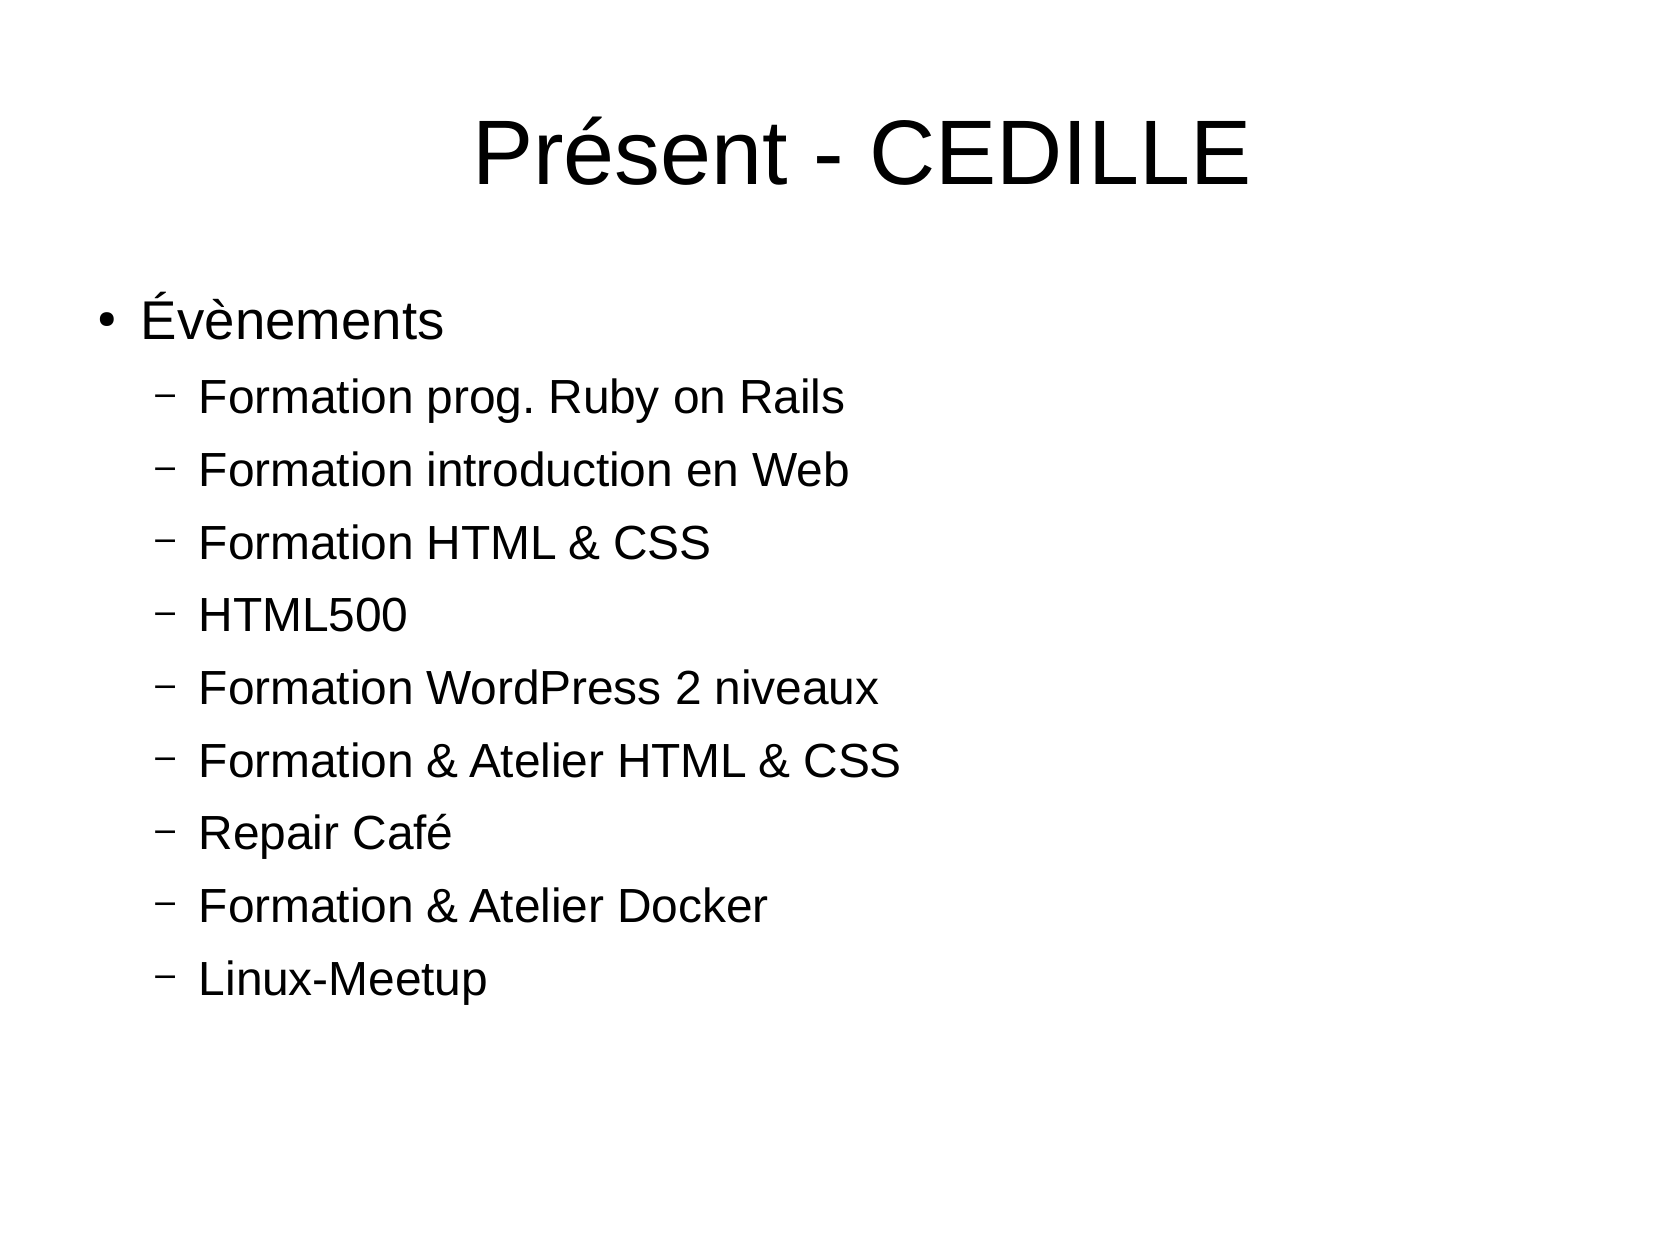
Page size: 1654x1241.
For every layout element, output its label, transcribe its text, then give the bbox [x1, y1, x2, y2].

title Présent - CEDILLE [82, 49, 1571, 257]
list Évènements Formation prog. Ruby on Rails Formation introduction en Web Formation HTML & CSS HTML500 Formation WordPress 2 niveaux Formation & Atelier HTML & CSS Repair Café Formation & Atelier Docker Linux-Meetup [82, 290, 1571, 1010]
